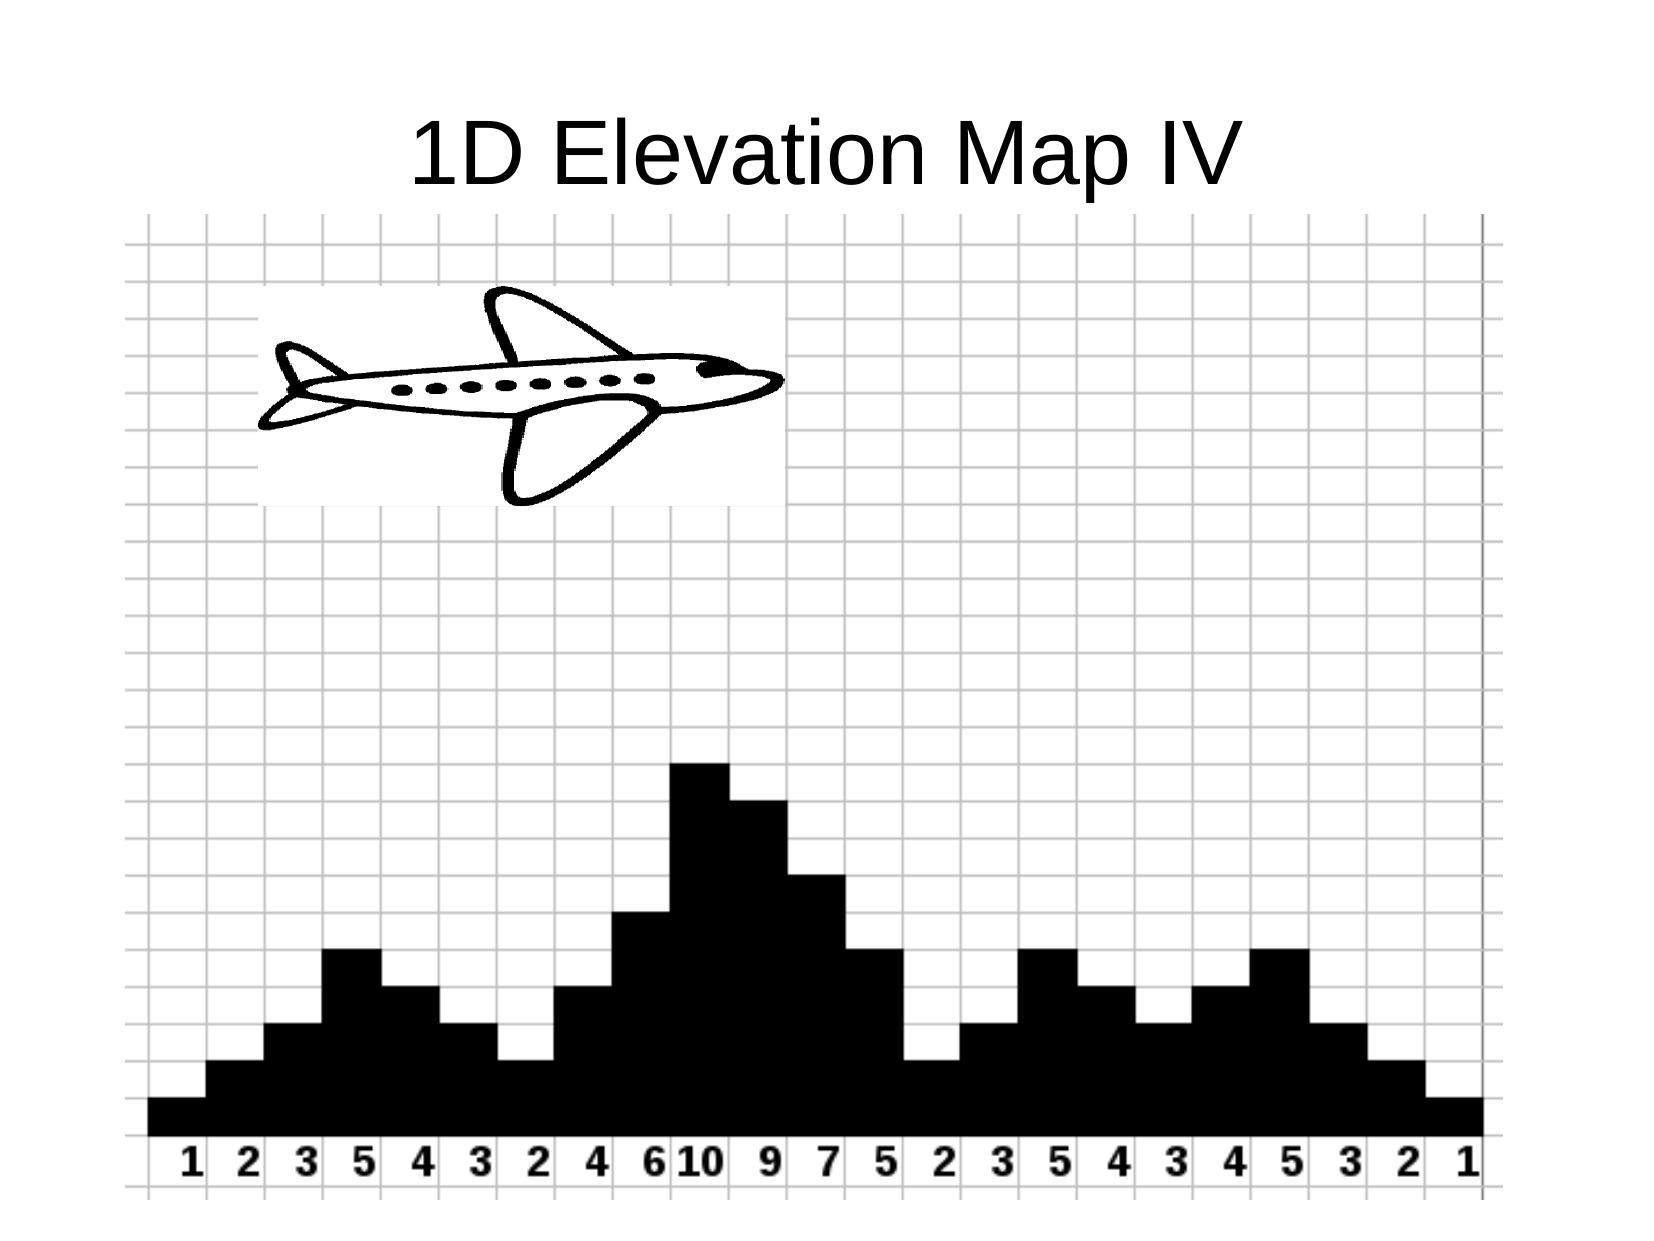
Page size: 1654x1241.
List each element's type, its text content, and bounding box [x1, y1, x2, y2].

title 1D Elevation Map IV [82, 49, 1571, 257]
picture [125, 214, 1503, 1201]
